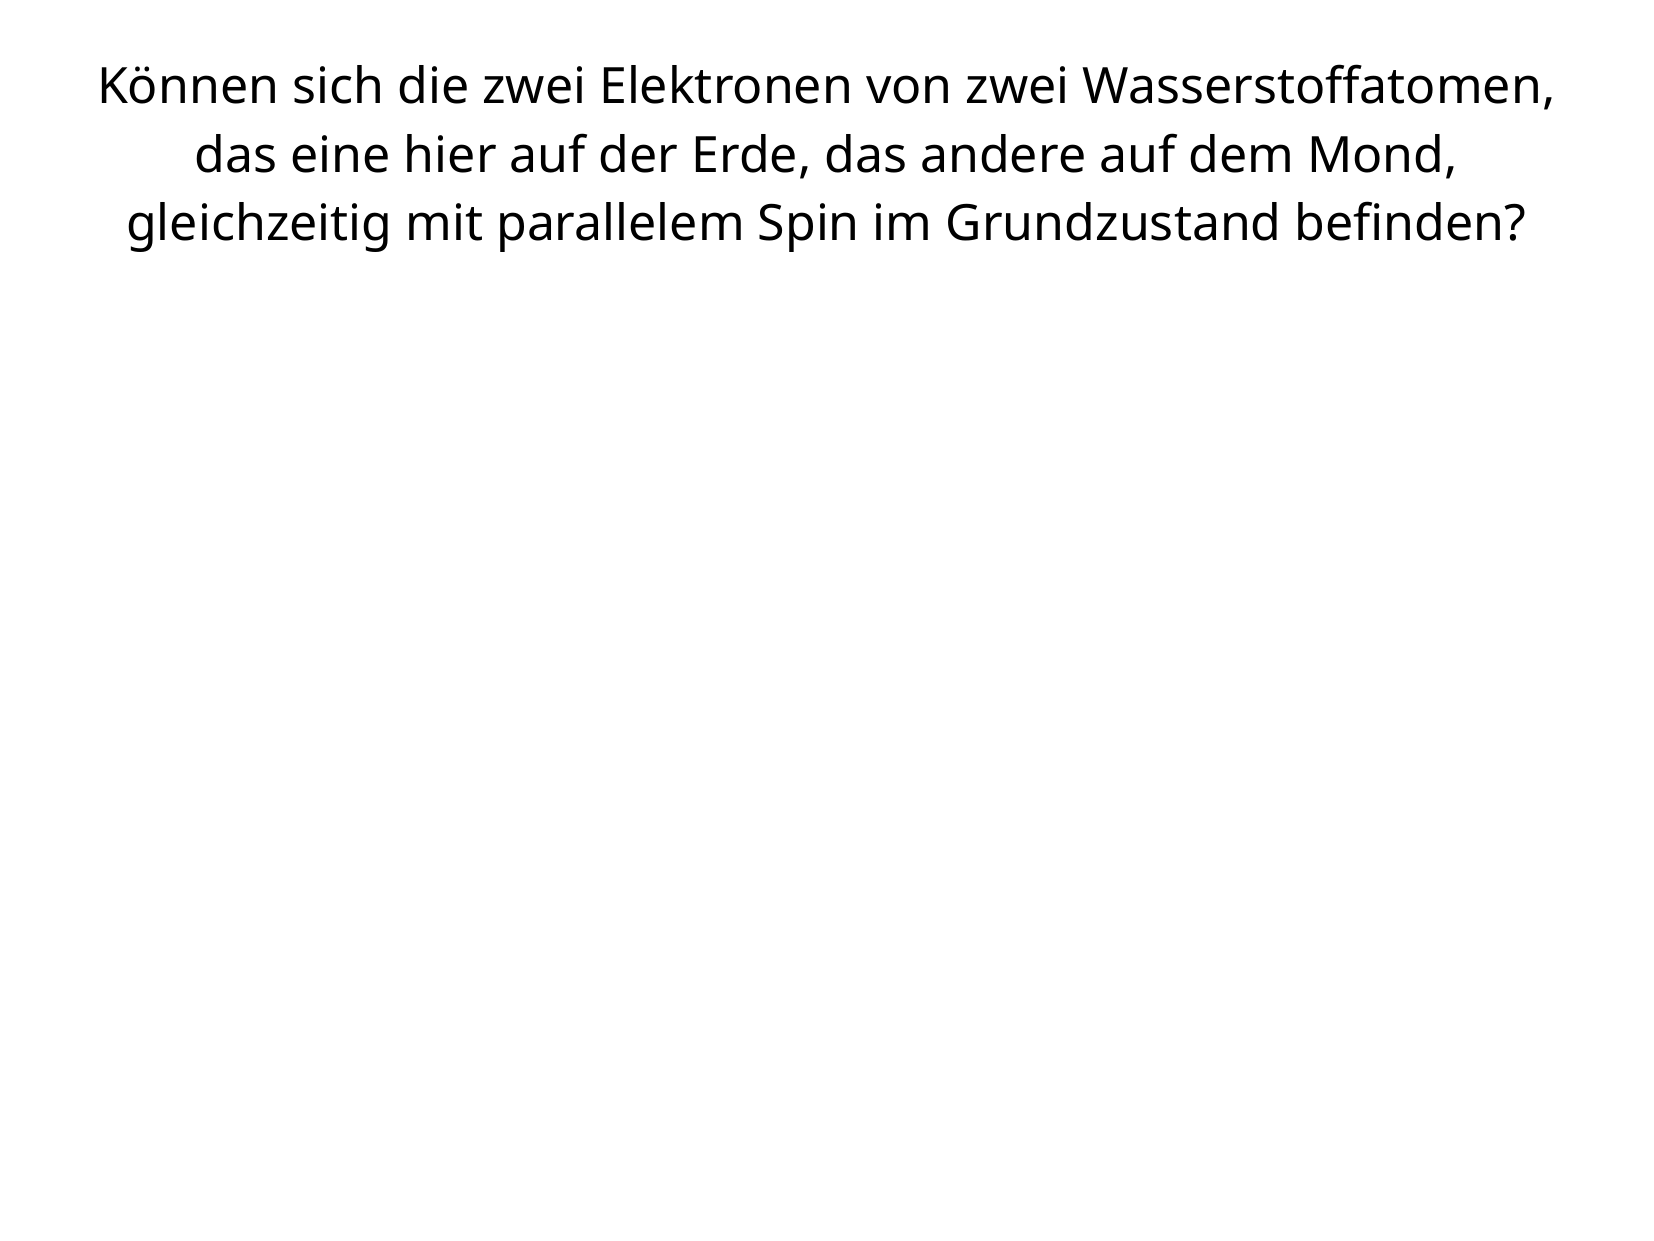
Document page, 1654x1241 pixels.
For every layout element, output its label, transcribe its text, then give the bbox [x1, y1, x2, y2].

title Können sich die zwei Elektronen von zwei Wasserstoffatomen, das eine hier auf der Erde, das andere auf dem Mond, gleichzeitig mit parallelem Spin im Grundzustand befinden? [82, 49, 1571, 257]
